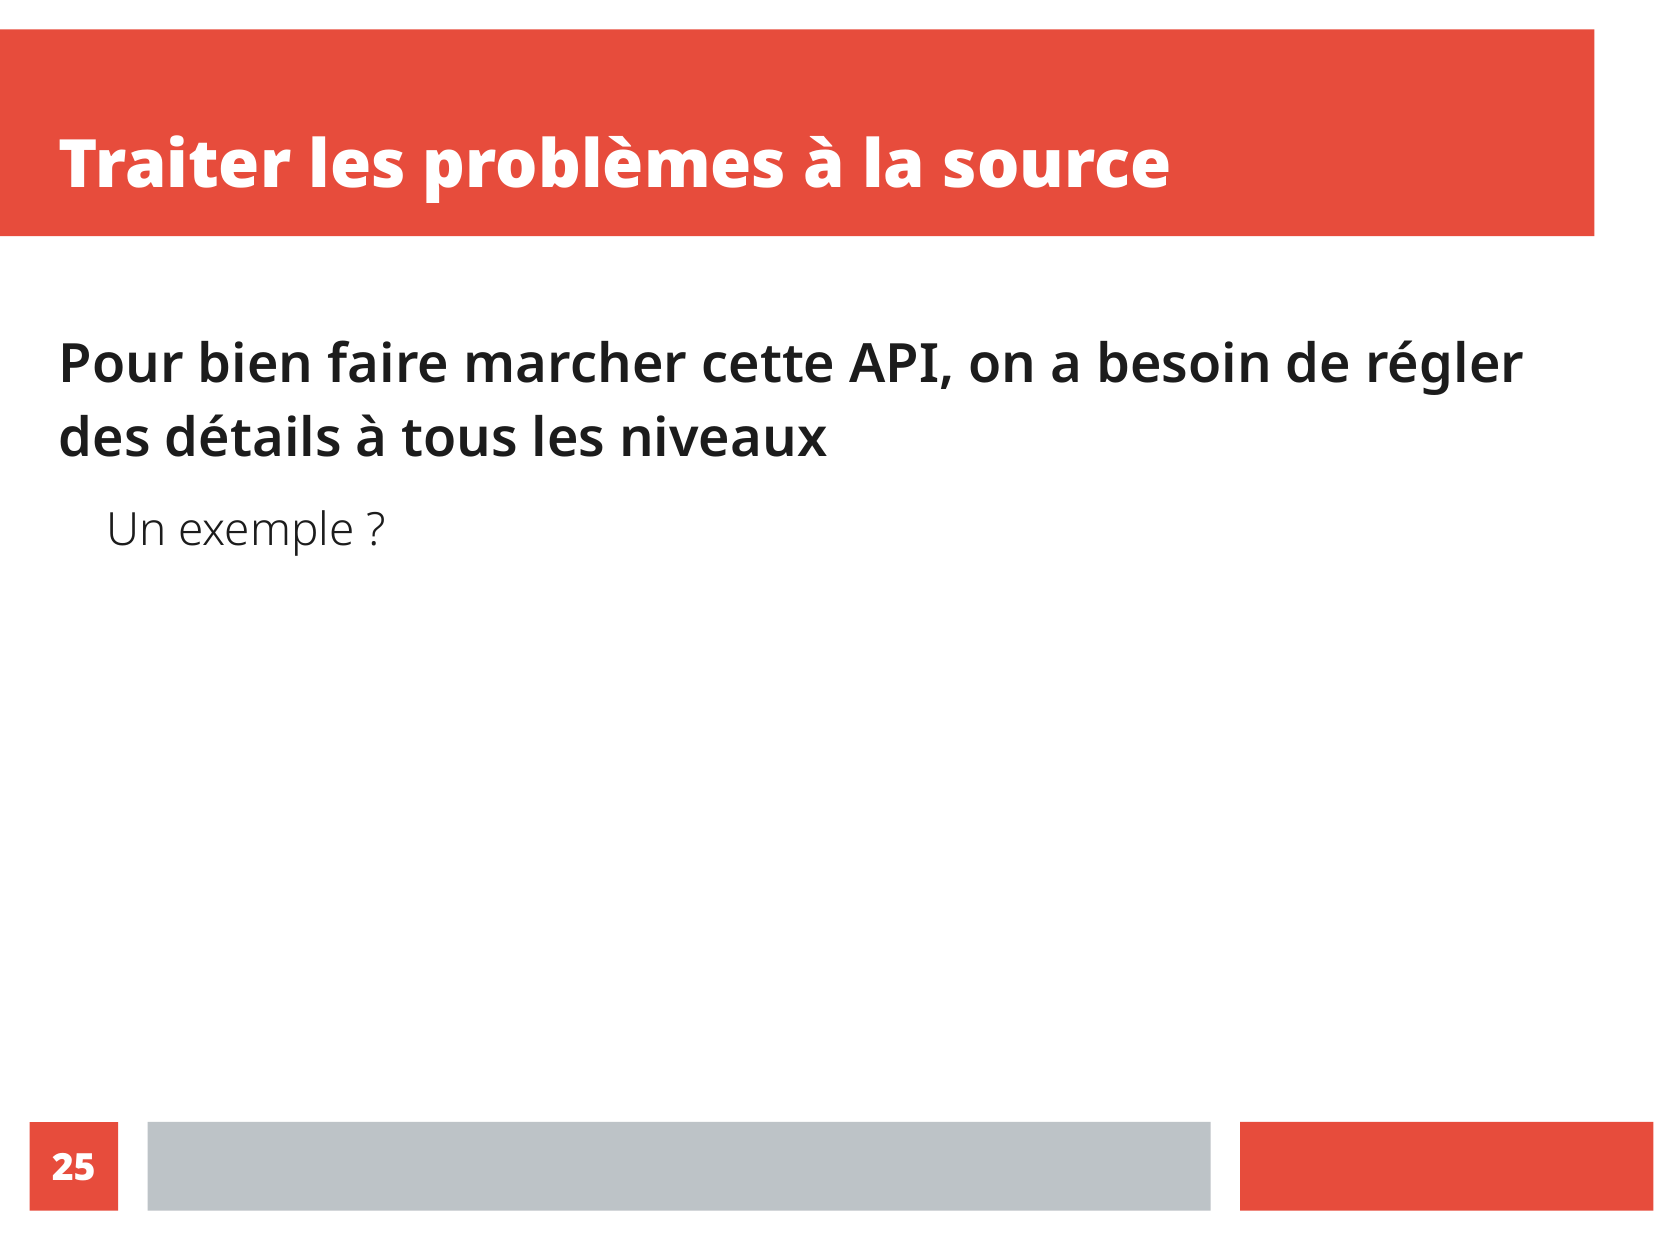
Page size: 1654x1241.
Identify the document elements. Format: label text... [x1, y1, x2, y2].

title Traiter les problèmes à la source [59, 59, 1595, 207]
list Pour bien faire marcher cette API, on a besoin de régler des détails à tous les niveaux Un exemple ? [59, 324, 1565, 1093]
